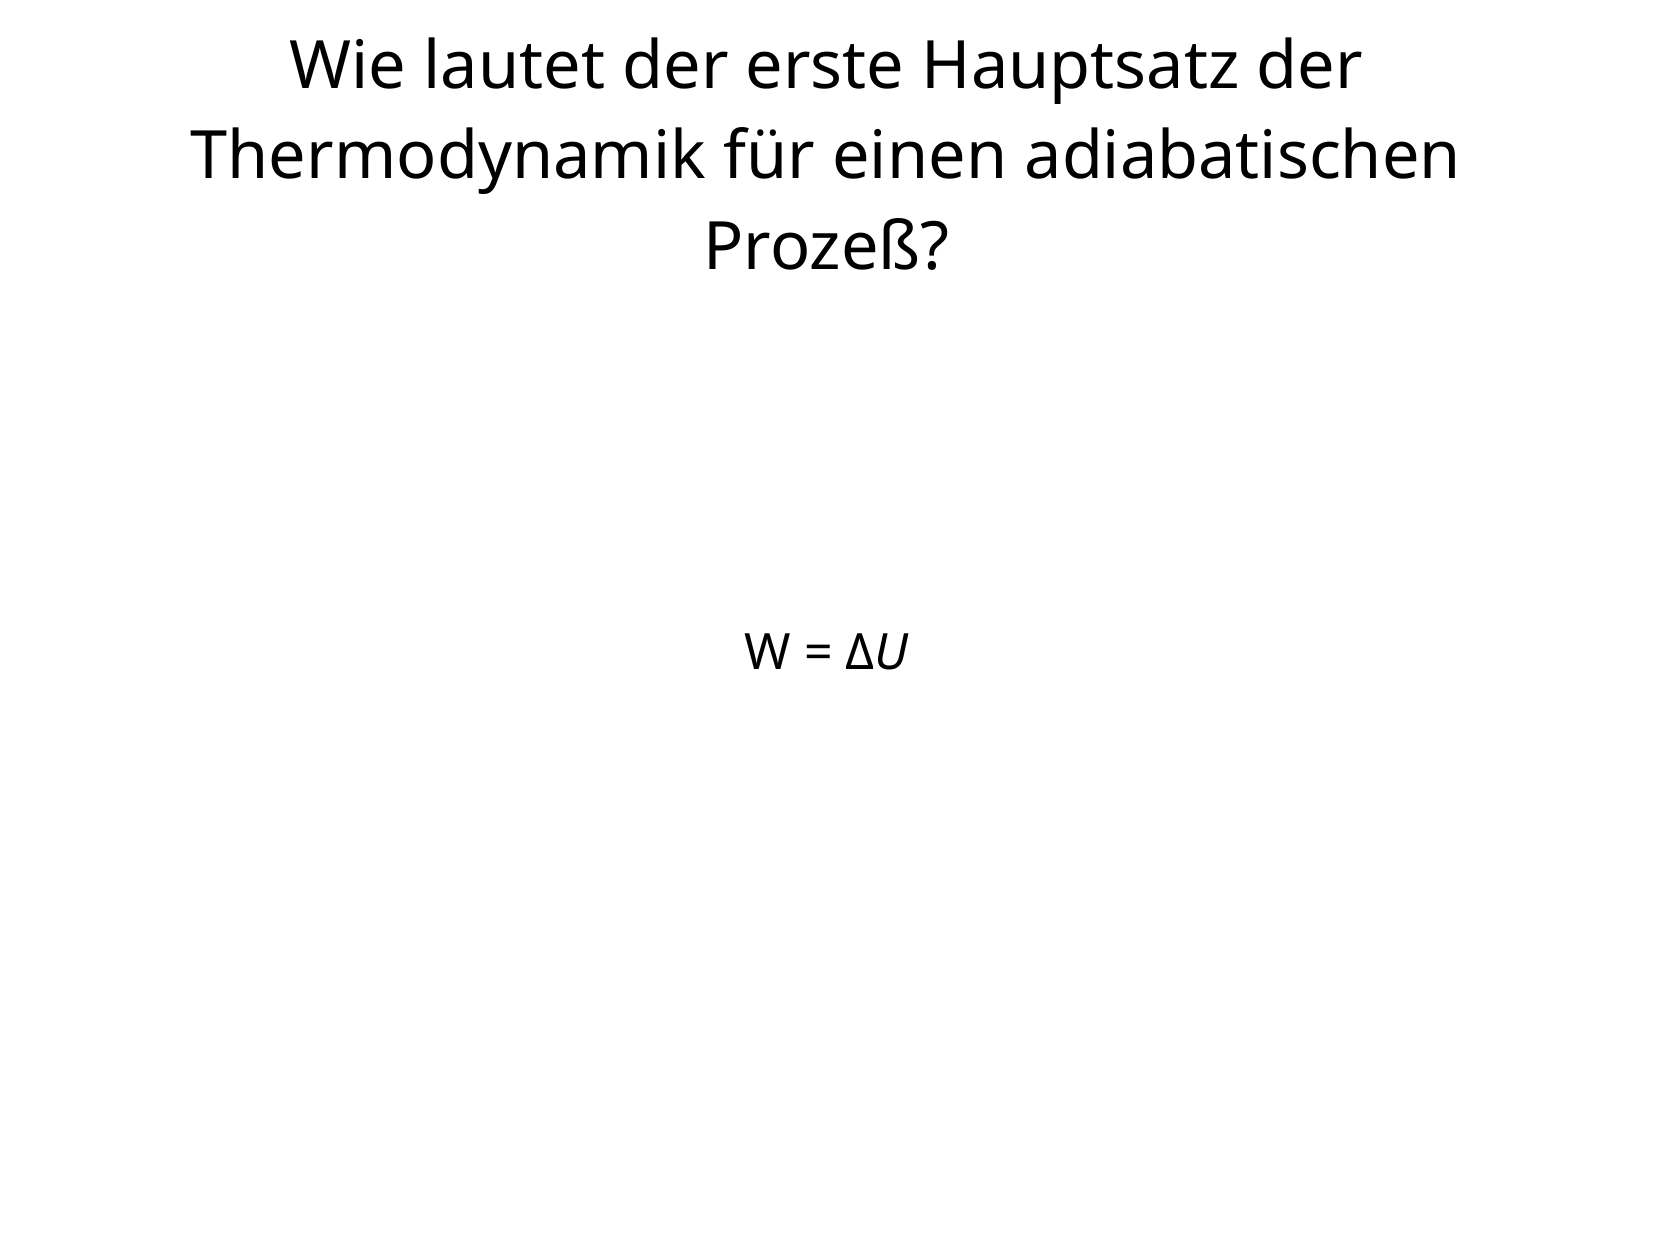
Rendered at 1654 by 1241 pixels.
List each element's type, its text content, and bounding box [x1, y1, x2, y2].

subtitle W = ΔU [82, 290, 1571, 1010]
title Wie lautet der erste Hauptsatz der Thermodynamik für einen adiabatischen Prozeß? [82, 49, 1571, 257]
